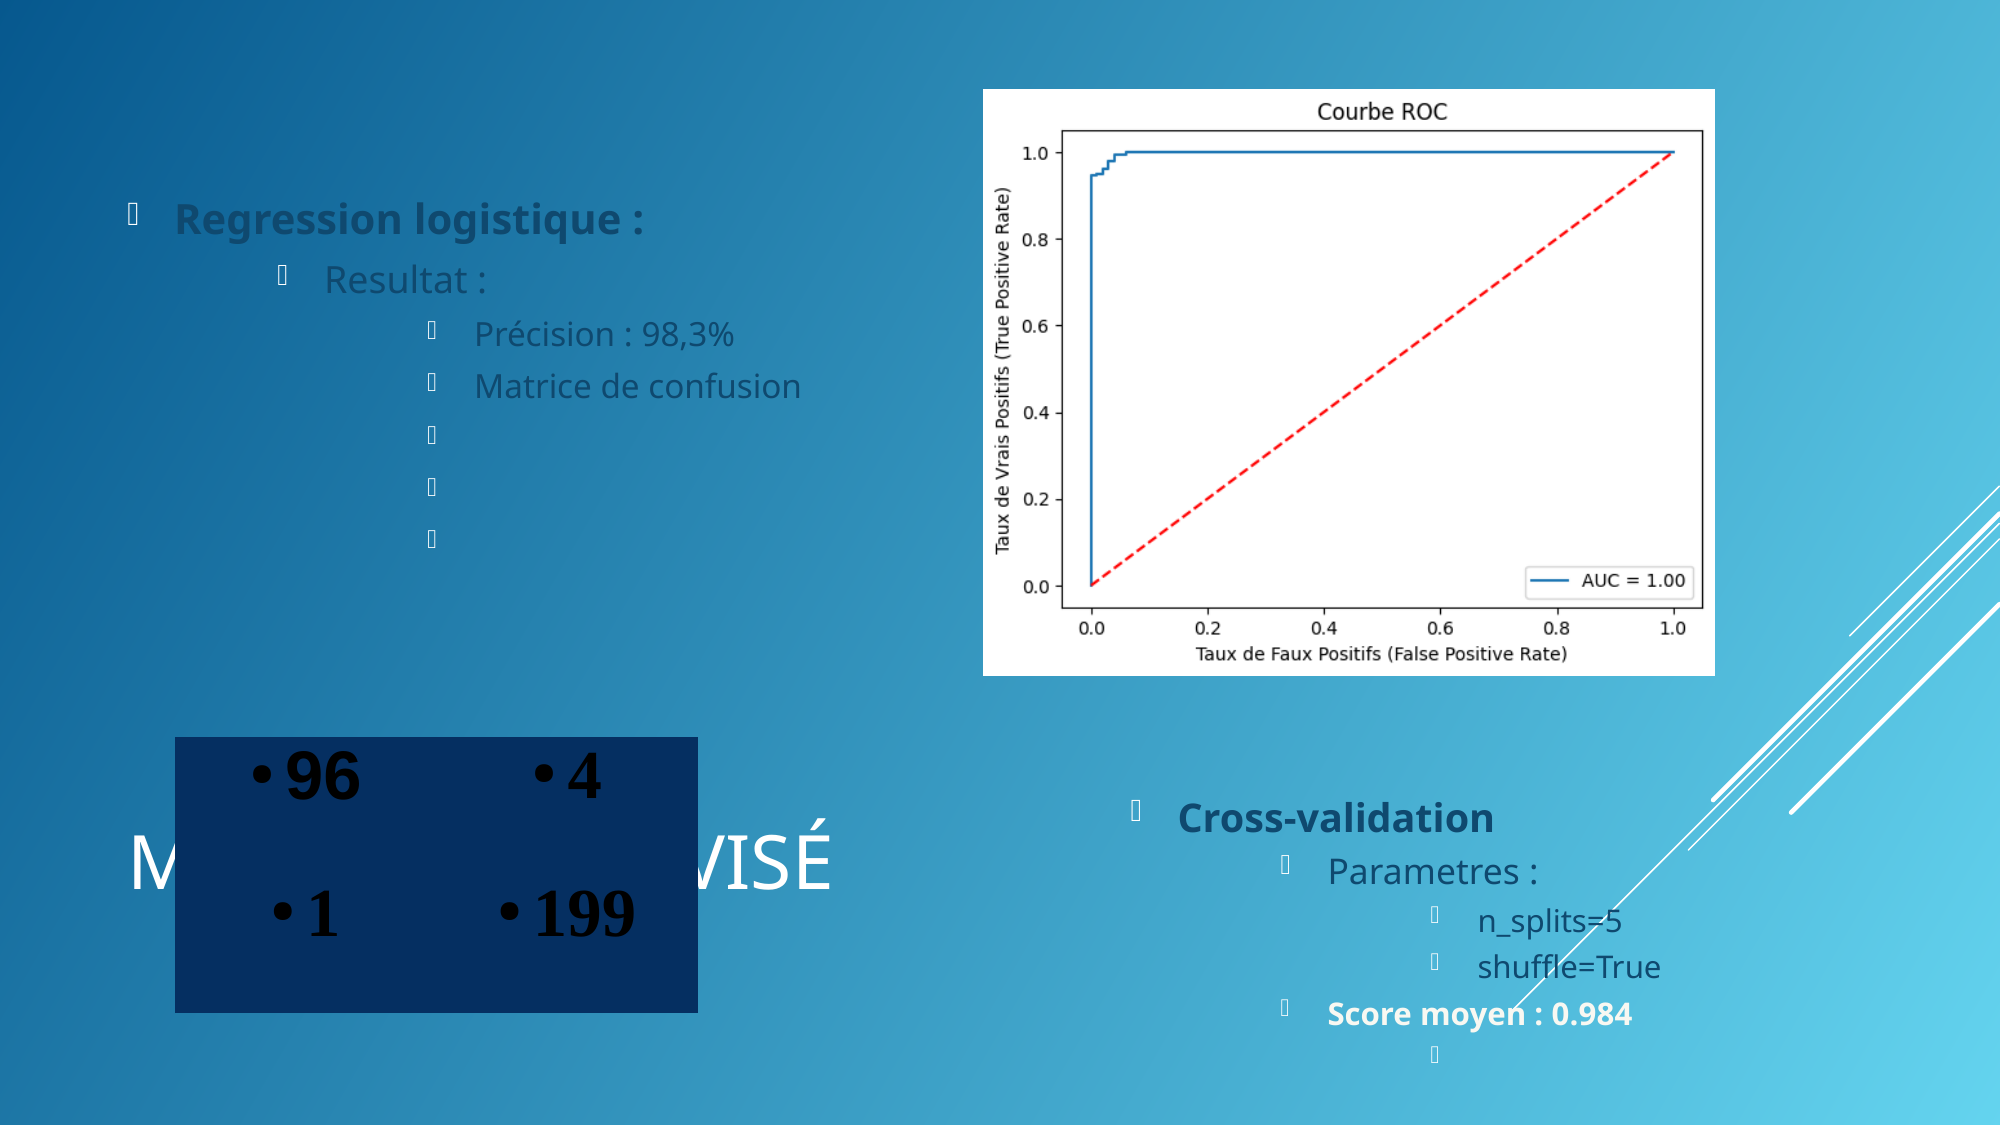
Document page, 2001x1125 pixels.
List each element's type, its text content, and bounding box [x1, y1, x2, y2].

table_cell 199 [436, 875, 698, 1013]
table_header 96 [175, 737, 436, 875]
title Modéle supervisé [52, 27, 1453, 275]
picture [983, 89, 1715, 676]
text_box Cross-validation Parametres : n_splits=5 shuffle=True Score moyen : 0.984 [1115, 790, 1851, 1066]
table_header 4 [436, 737, 698, 875]
list Regression logistique : Resultat : Précision : 98,3% Matrice de confusion [73, 269, 799, 856]
table_cell 1 [175, 875, 436, 1013]
